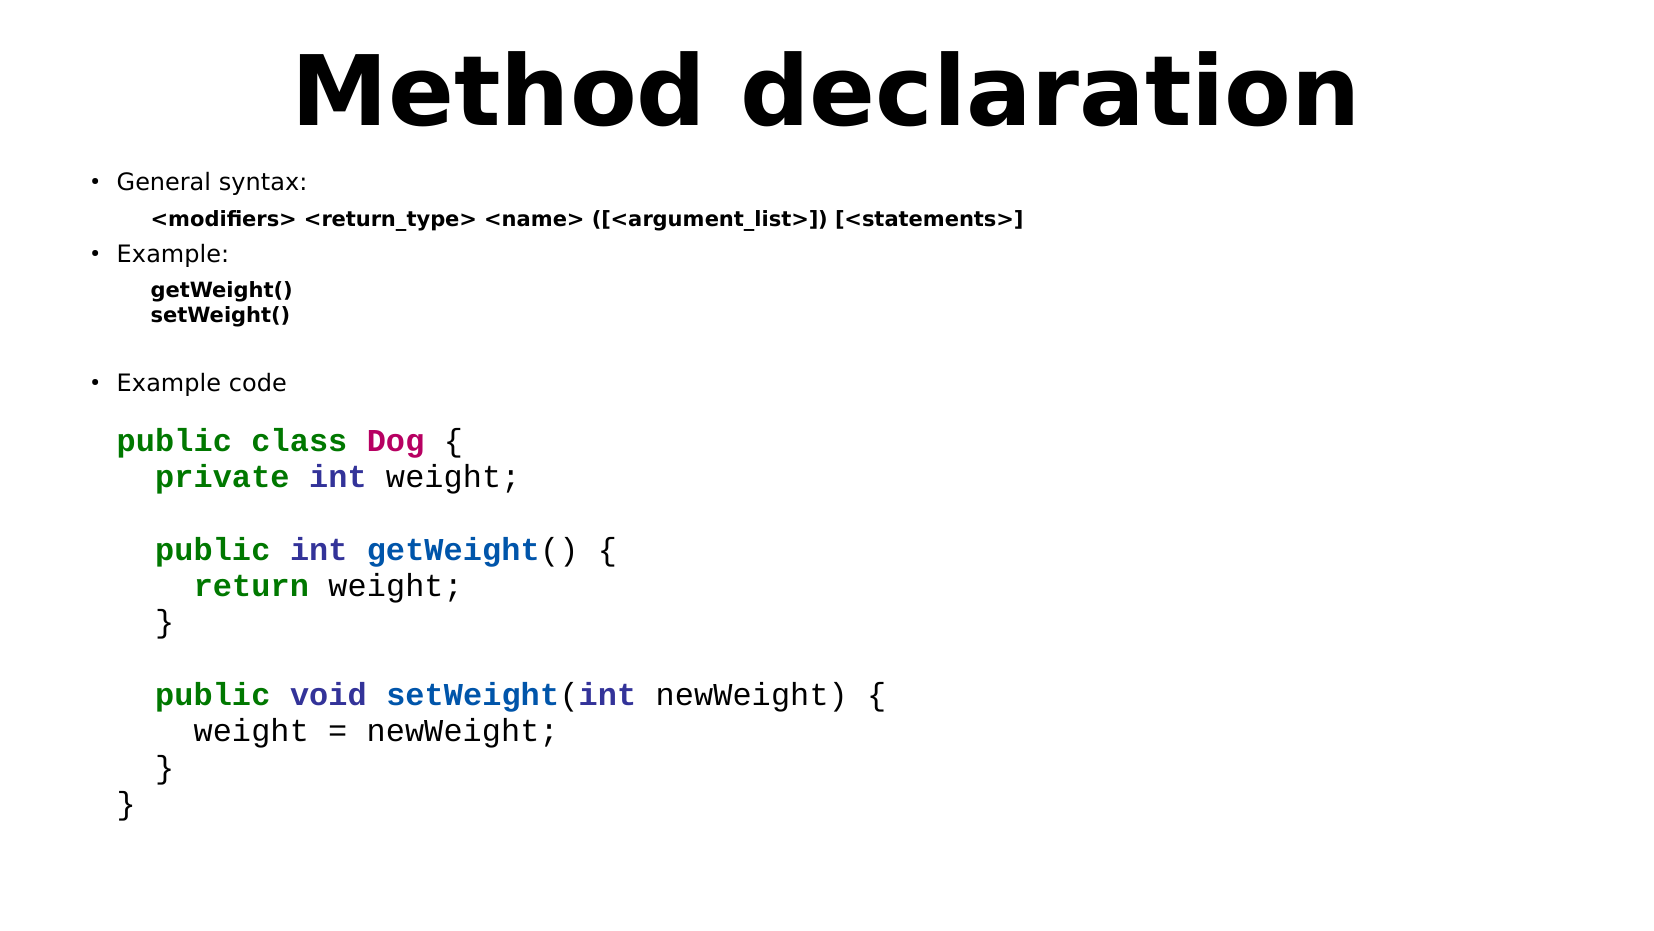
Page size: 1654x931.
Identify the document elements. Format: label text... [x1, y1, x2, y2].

list General syntax: <modifiers> <return_type> <name> ([<argument_list>]) [<statements>] Example: getWeight() setWeight() Example code public class Dog { private int weight; public int getWeight() { return weight; } public void setWeight(int newWeight) { weight = newWeight; } } [82, 168, 1571, 869]
title Method declaration [82, 34, 1571, 149]
